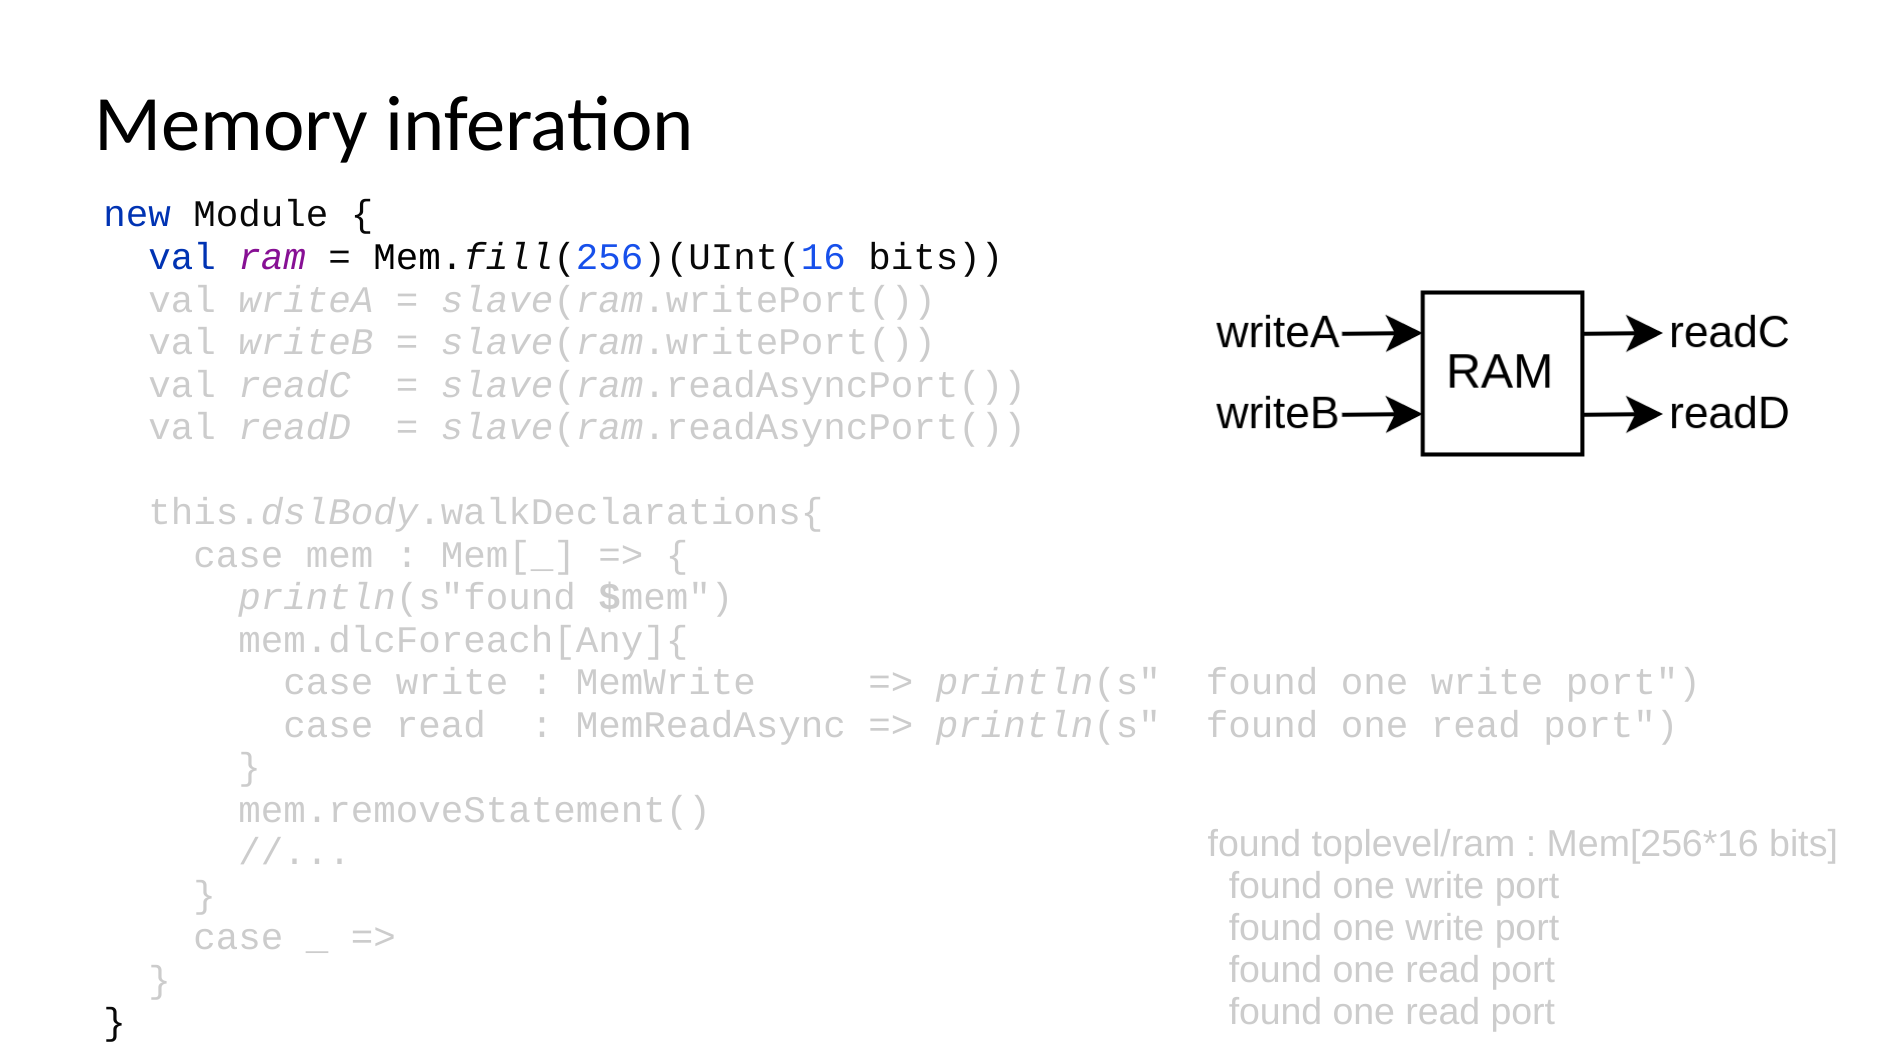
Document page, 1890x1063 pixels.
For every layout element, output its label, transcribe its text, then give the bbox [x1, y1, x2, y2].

title Memory inferation [94, 42, 1796, 188]
picture [1157, 250, 1890, 497]
text_box found toplevel/ram : Mem[256*16 bits] found one write port found one write port found one read port found one read port [1192, 814, 1854, 1040]
text_box new Module { val ram = Mem.fill(256)(UInt(16 bits)) val writeA = slave(ram.writePort()) val writeB = slave(ram.writePort()) val readC = slave(ram.readAsyncPort()) val readD = slave(ram.readAsyncPort()) this.dslBody.walkDeclarations{ case mem : Mem[_] => { println(s"found $mem") mem.dlcForeach[Any]{ case write : MemWrite => println(s" found one write port") case read : MemReadAsync => println(s" found one read port") } mem.removeStatement() //... } case _ => } } [88, 188, 1855, 1063]
